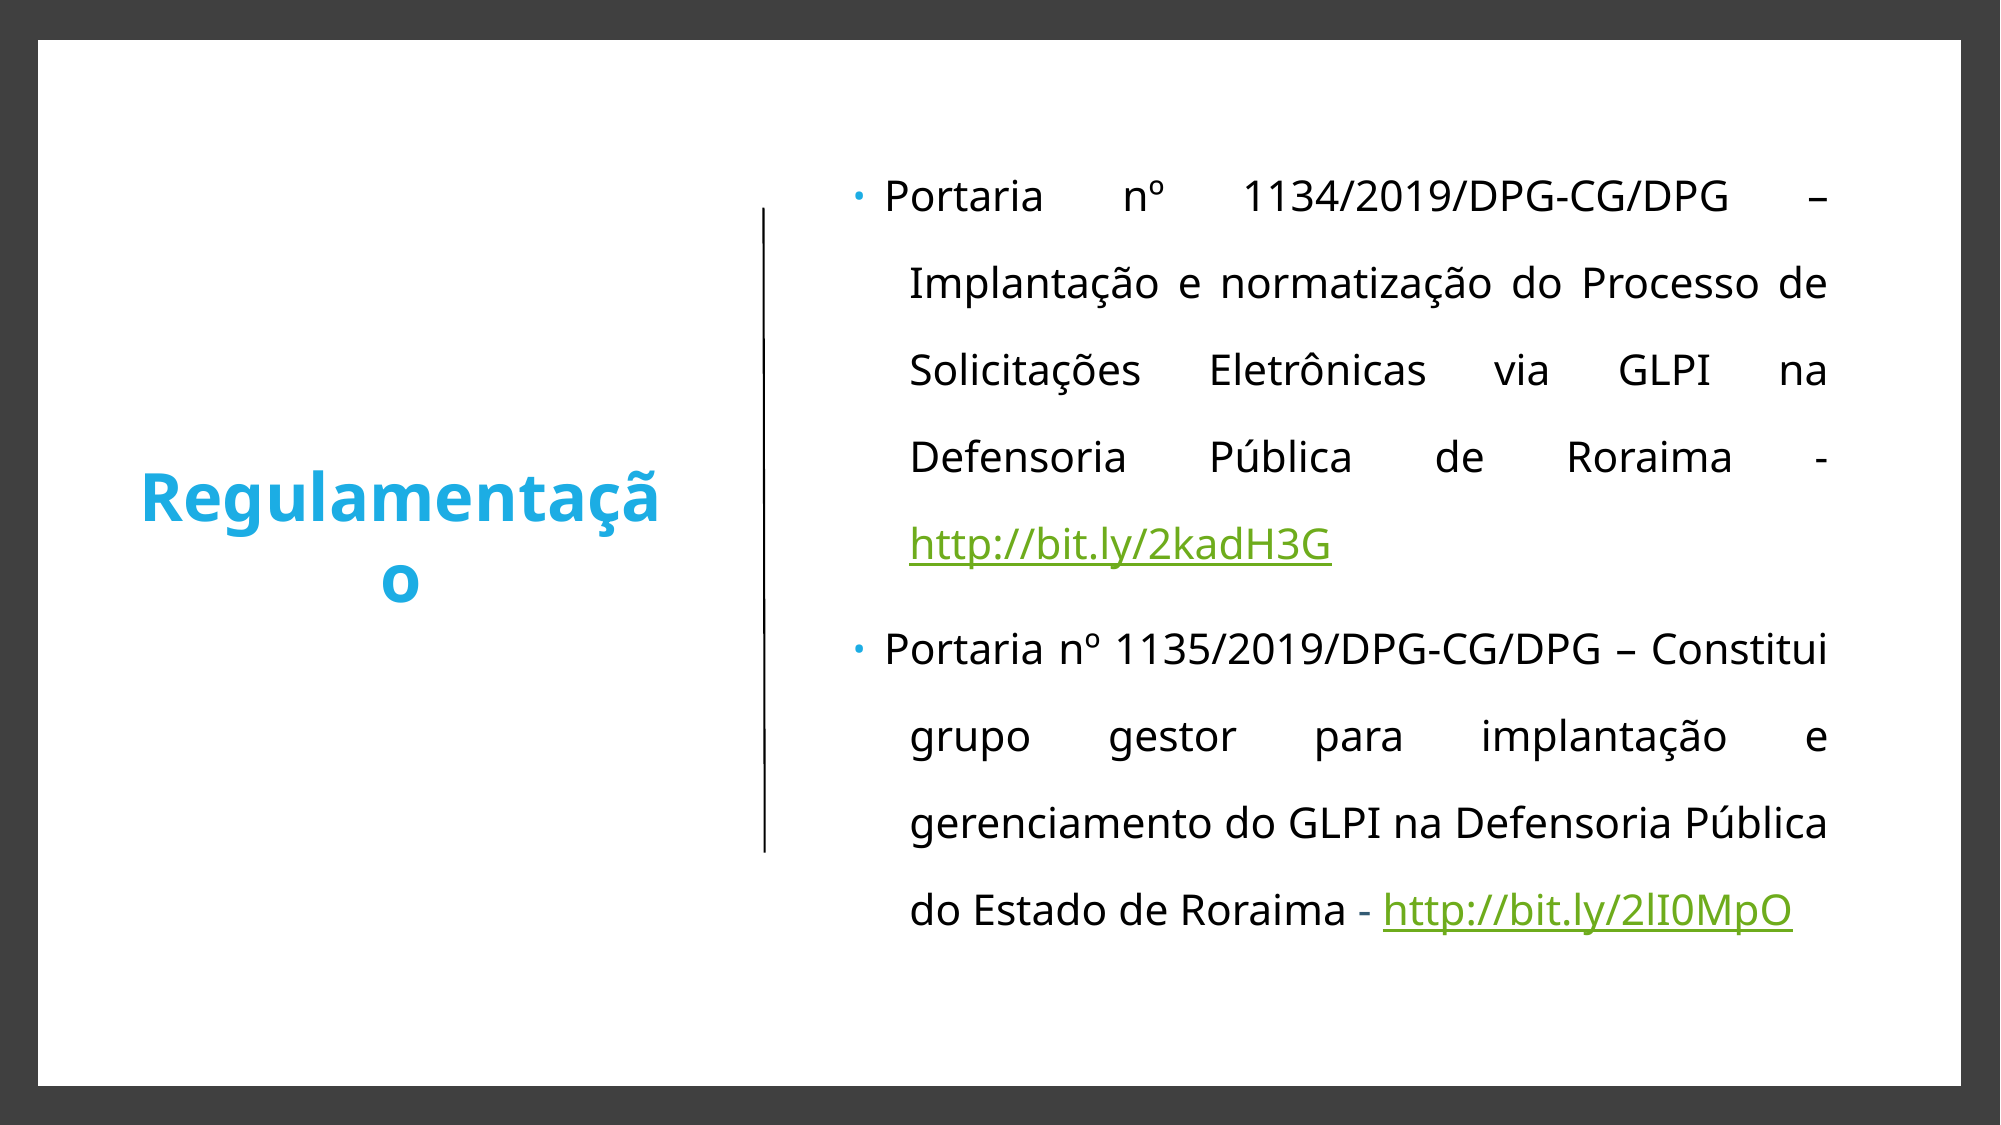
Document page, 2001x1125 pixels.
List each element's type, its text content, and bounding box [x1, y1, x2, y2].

text_box [0, 0, 2000, 1125]
text_box Regulamentação [106, 106, 696, 970]
text_box Portaria nº 1134/2019/DPG-CG/DPG – Implantação e normatização do Processo de Solicitações Eletrônicas via GLPI na Defensoria Pública de Roraima - http://bit.ly/2kadH3G Portaria nº 1135/2019/DPG-CG/DPG – Constitui grupo gestor para implantação e gerenciamento do GLPI na Defensoria Pública do Estado de Roraima - http://bit.ly/2lI0MpO [831, 106, 1843, 970]
